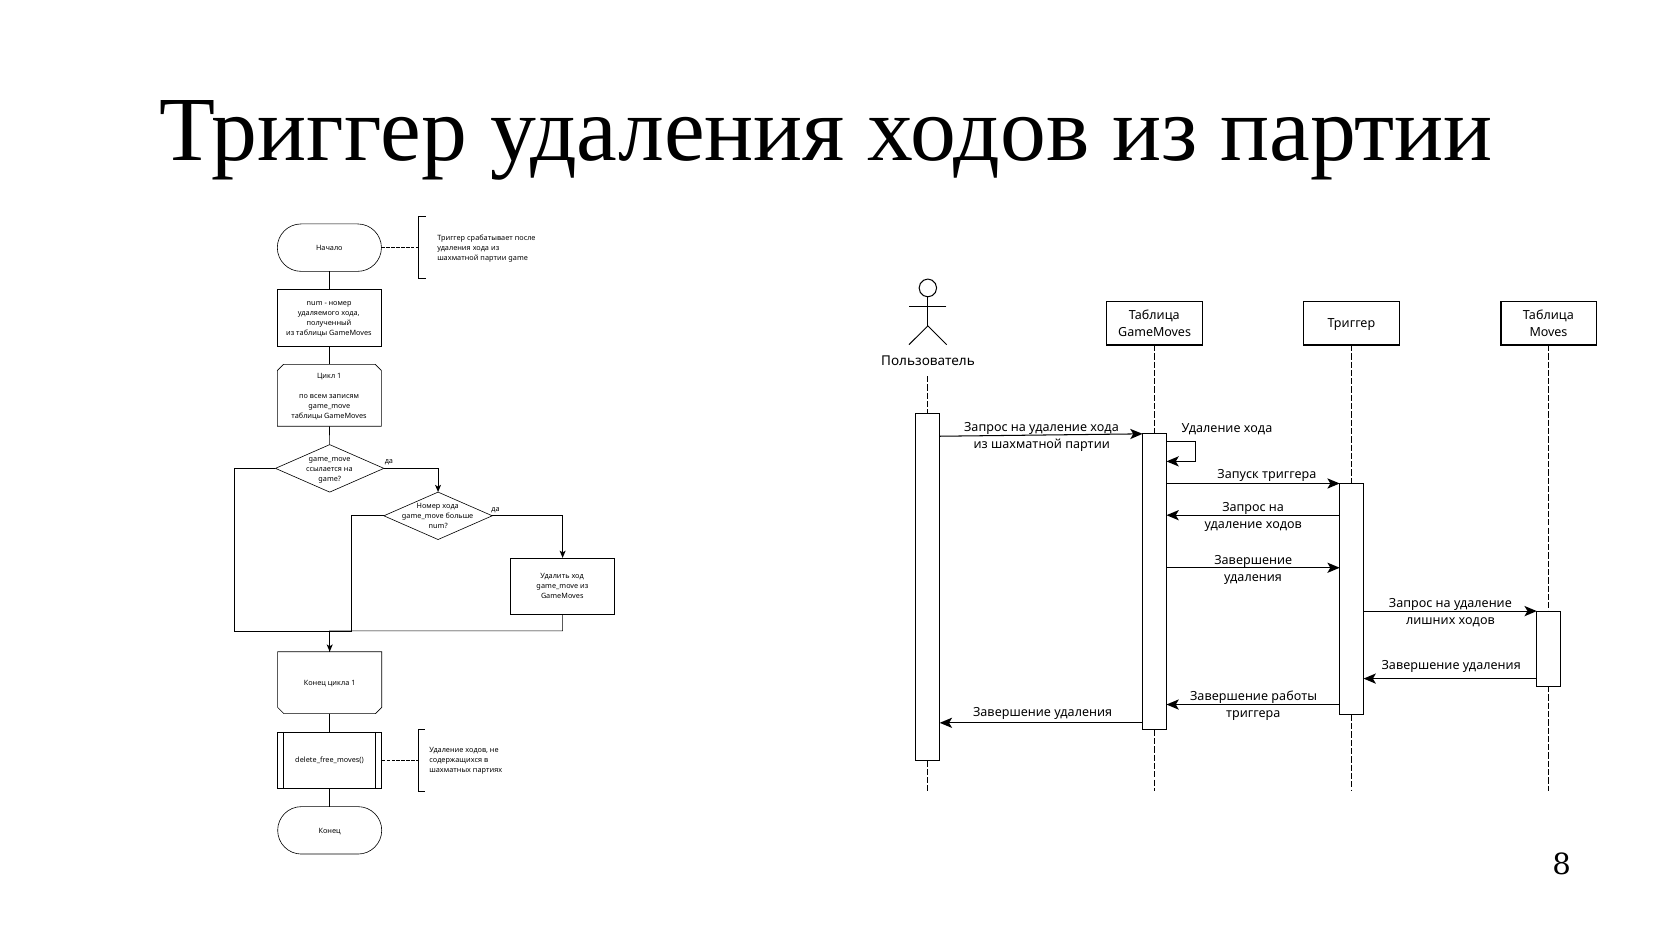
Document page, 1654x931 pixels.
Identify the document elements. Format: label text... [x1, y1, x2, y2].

picture [862, 262, 1613, 840]
picture [225, 206, 625, 864]
title Триггер удаления ходов из партии [82, 51, 1571, 207]
